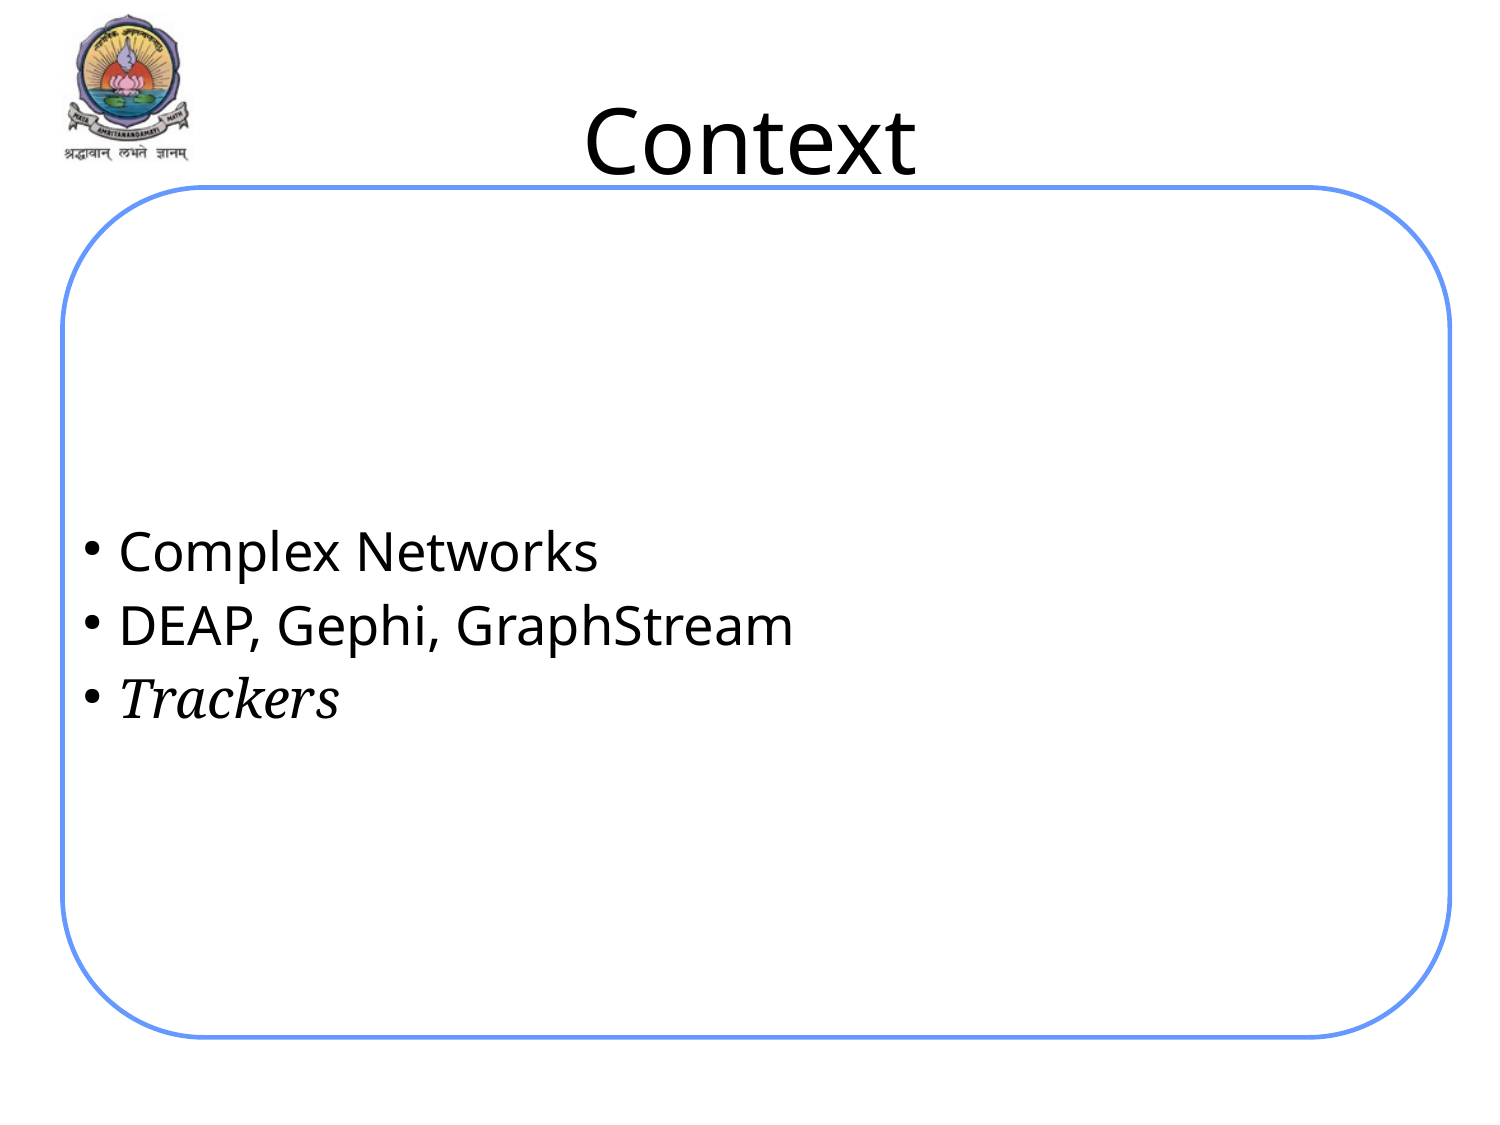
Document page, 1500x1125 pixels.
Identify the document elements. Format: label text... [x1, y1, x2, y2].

picture [62, 12, 193, 163]
subtitle Complex Networks DEAP, Gephi, GraphStream Trackers [82, 253, 1433, 994]
title Context [75, 44, 1425, 233]
